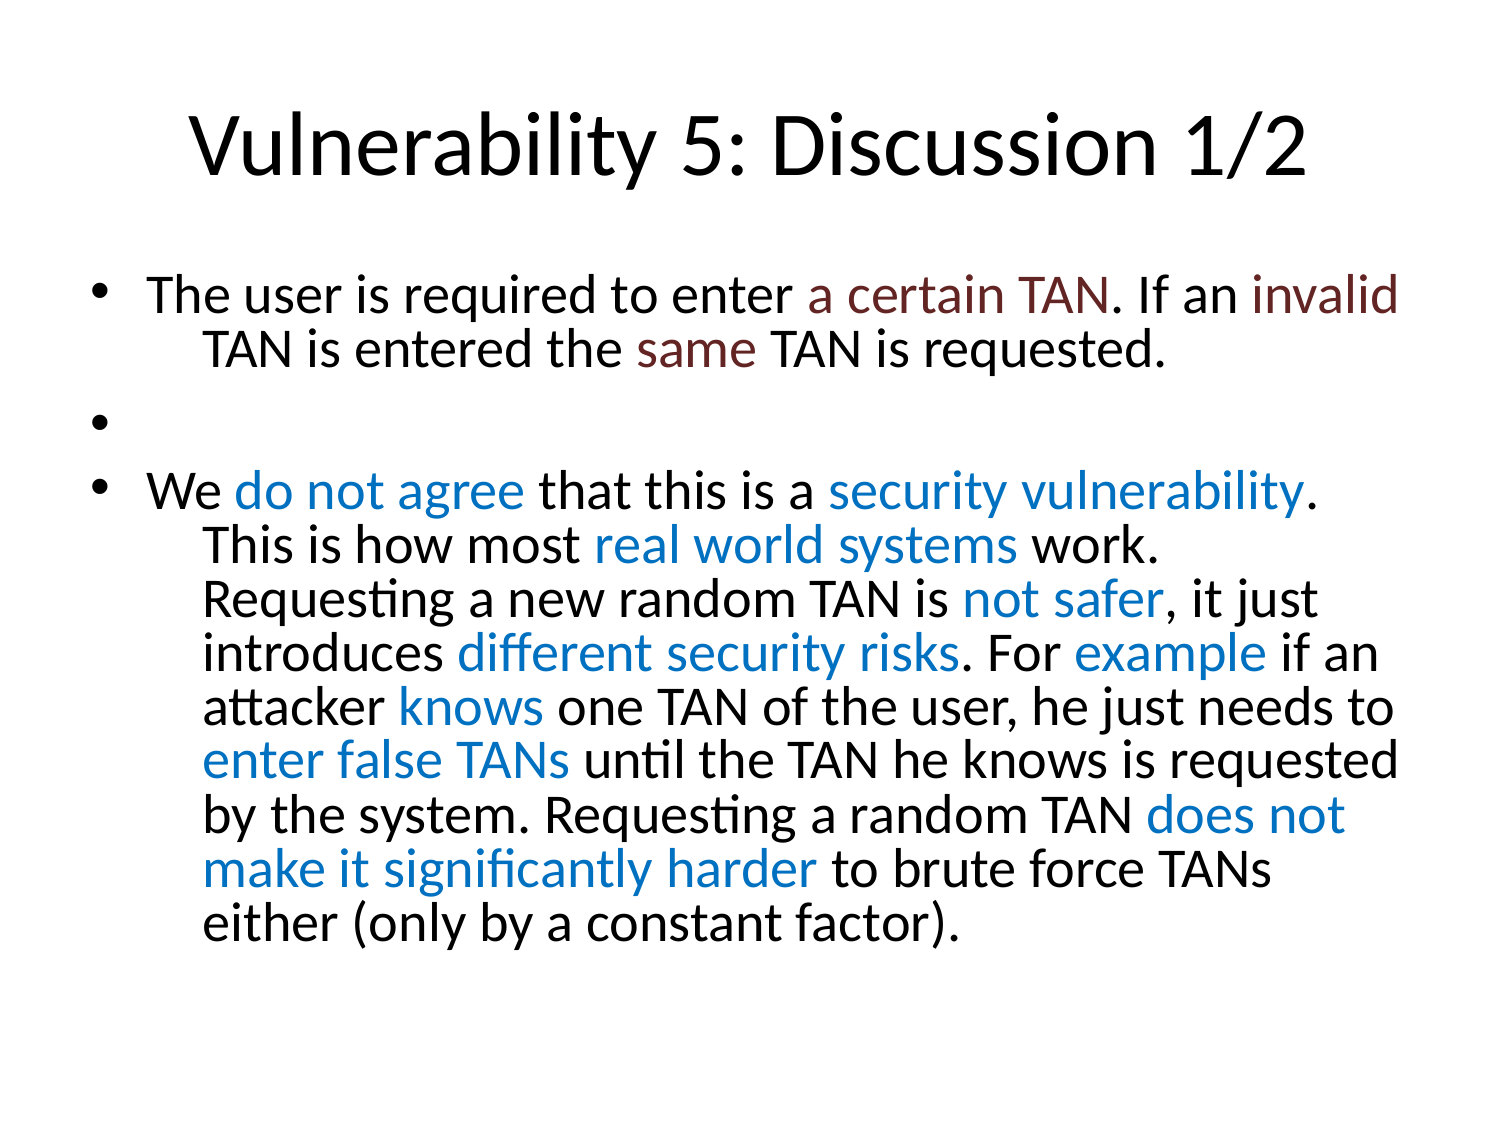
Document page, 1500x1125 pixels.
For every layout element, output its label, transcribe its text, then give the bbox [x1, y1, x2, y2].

list The user is required to enter a certain TAN. If an invalid TAN is entered the same TAN is requested. We do not agree that this is a security vulnerability. This is how most real world systems work. Requesting a new random TAN is not safer, it just introduces different security risks. For example if an attacker knows one TAN of the user, he just needs to enter false TANs until the TAN he knows is requested by the system. Requesting a random TAN does not make it significantly harder to brute force TANs either (only by a constant factor). [75, 262, 1426, 1005]
title Vulnerability 5: Discussion 1/2 [75, 45, 1426, 233]
